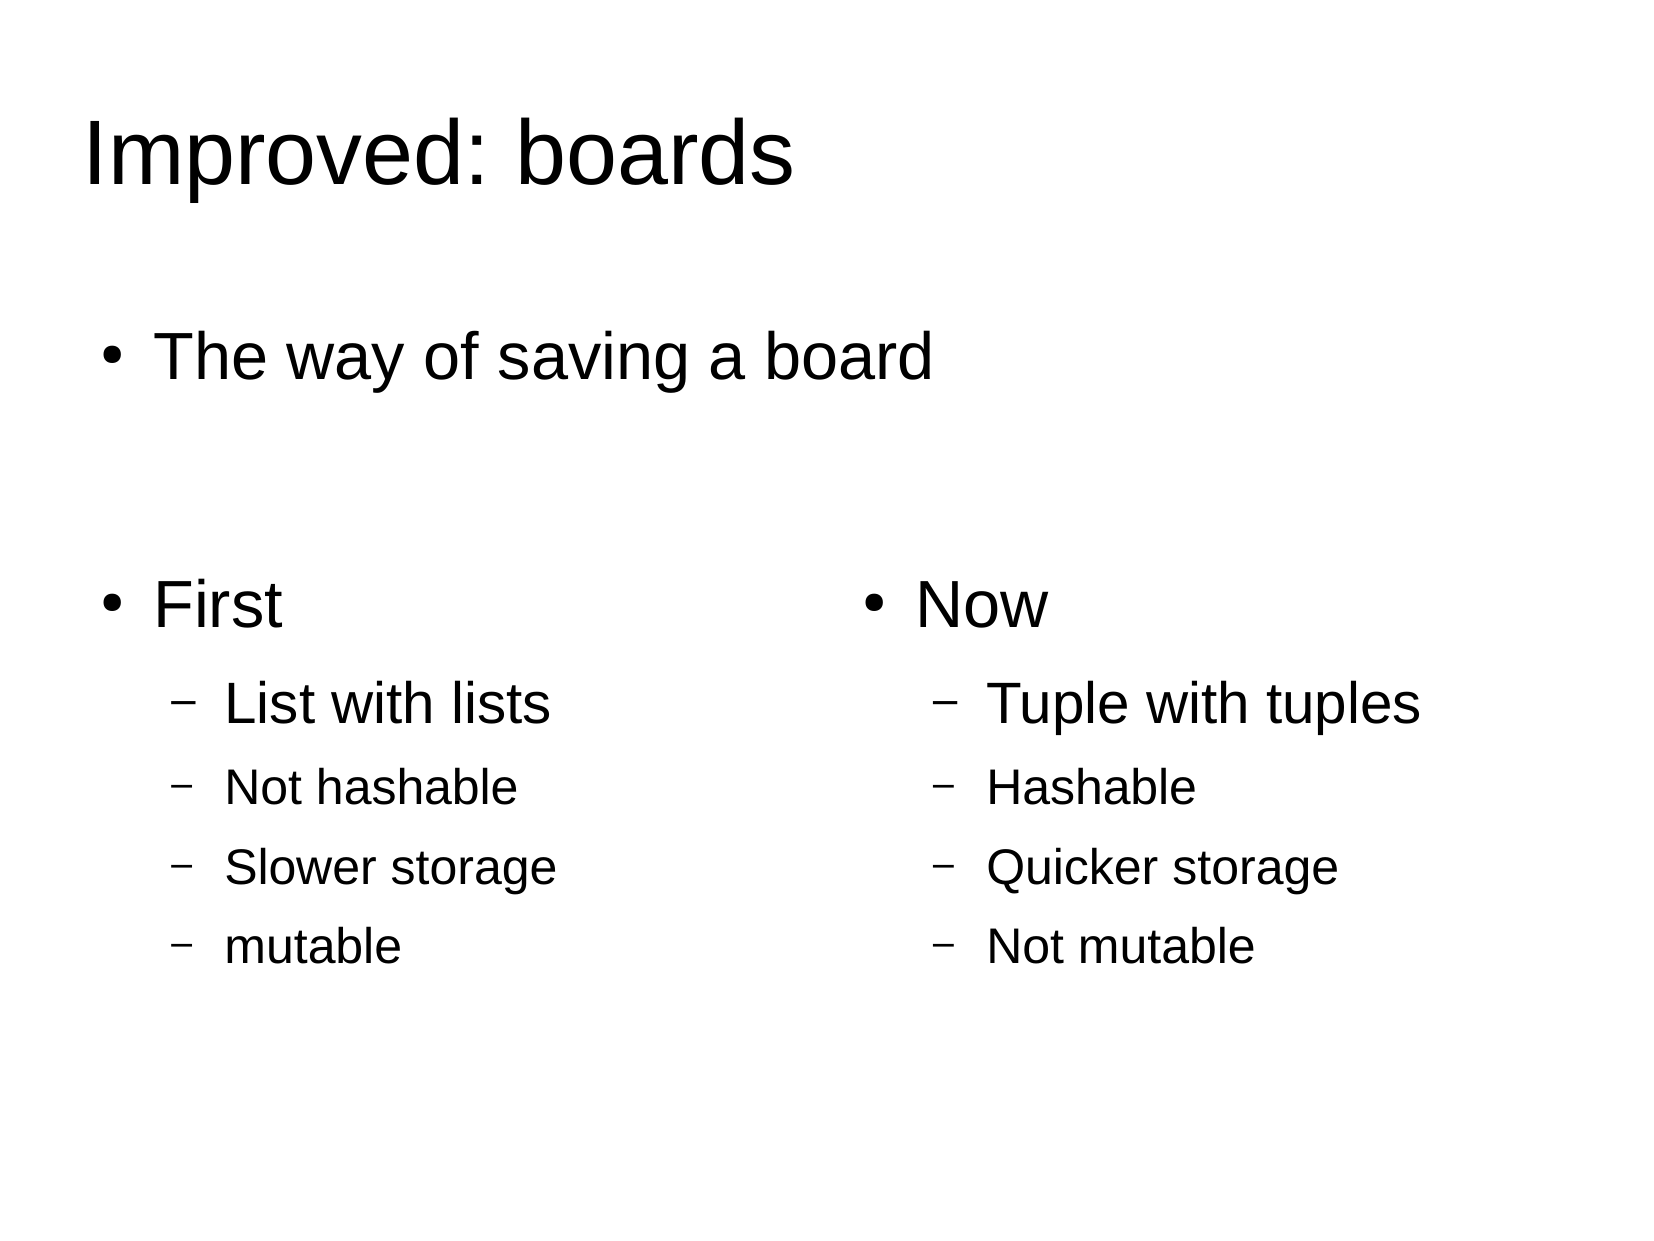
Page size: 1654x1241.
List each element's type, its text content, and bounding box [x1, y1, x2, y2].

title Improved: boards [82, 49, 1571, 257]
list Now Tuple with tuples Hashable Quicker storage Not mutable [844, 567, 1571, 1028]
list The way of saving a board [82, 318, 1571, 567]
list First List with lists Not hashable Slower storage mutable [82, 567, 809, 1004]
